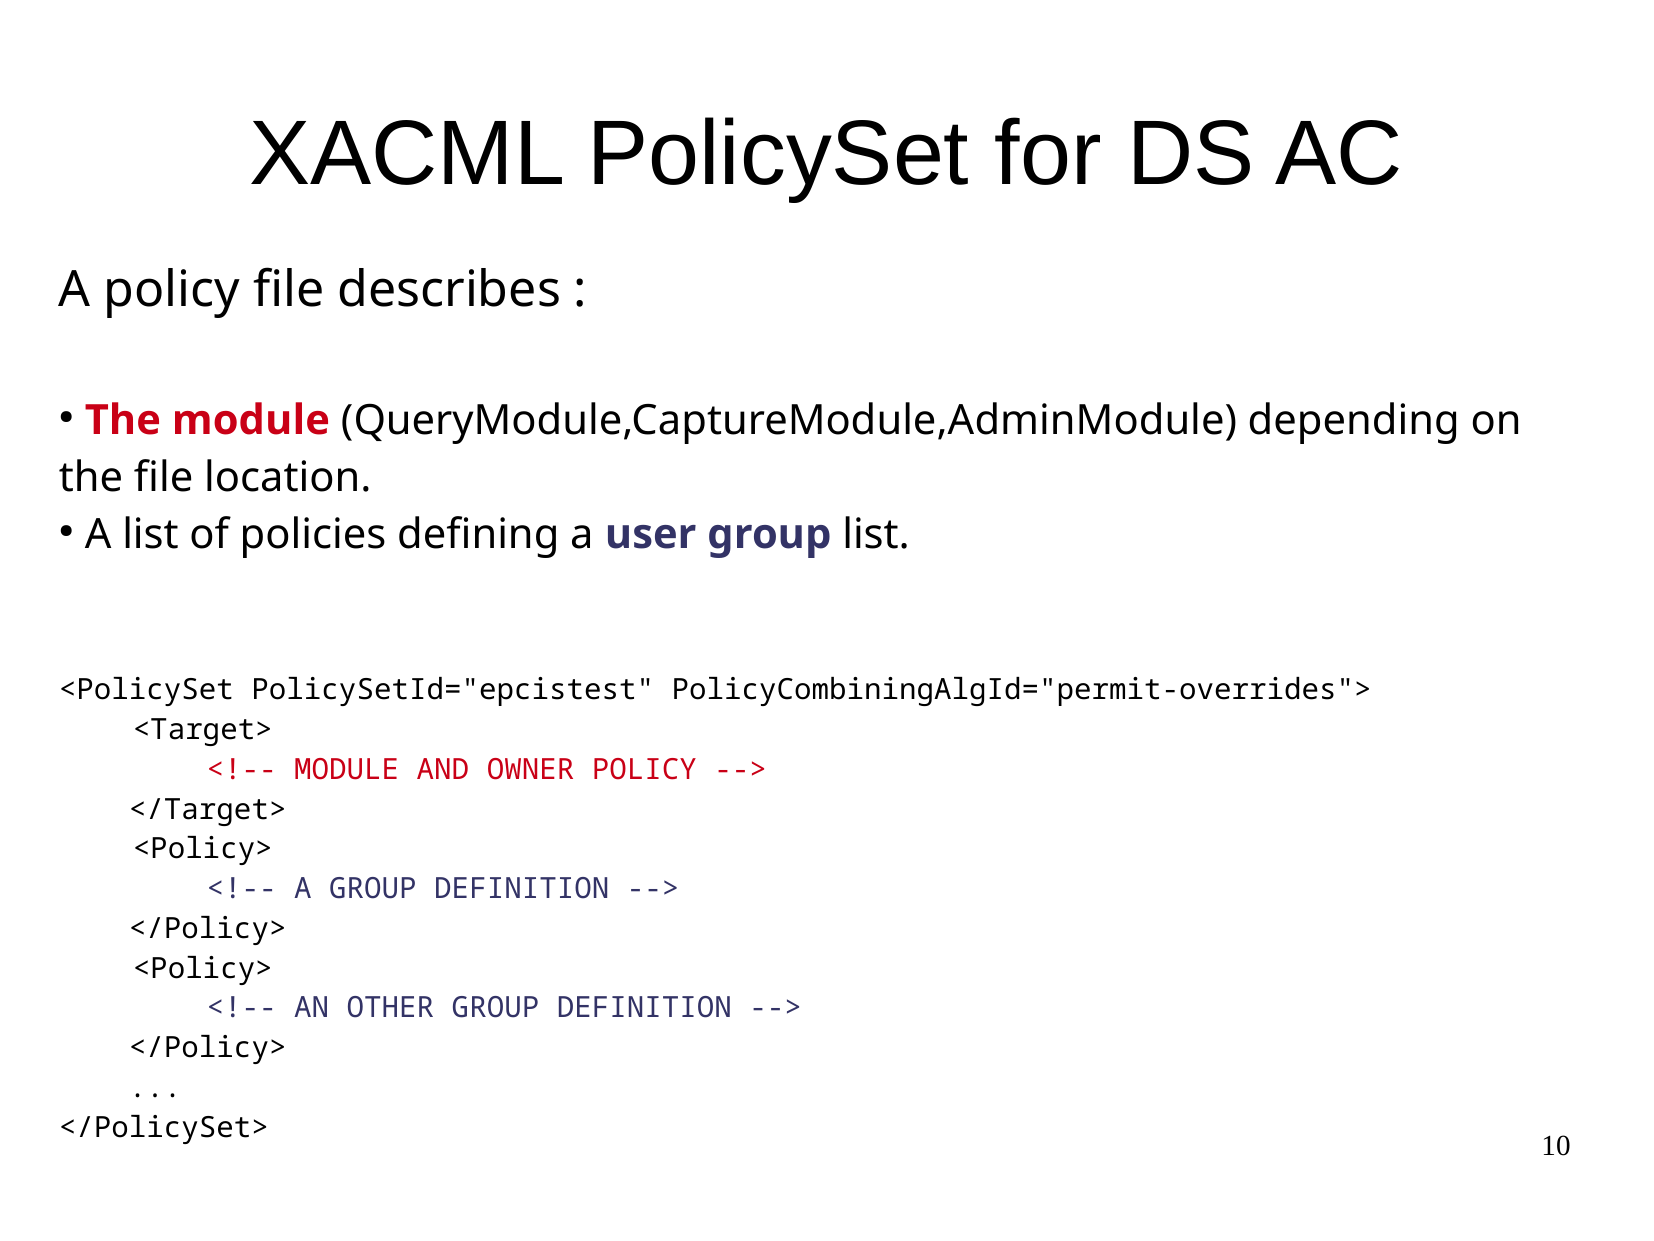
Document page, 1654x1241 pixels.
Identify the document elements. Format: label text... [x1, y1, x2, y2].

subtitle A policy file describes : The module (QueryModule,CaptureModule,AdminModule) depending on the file location. A list of policies defining a user group list. <PolicySet PolicySetId="epcistest" PolicyCombiningAlgId="permit-overrides"> <Target> <!-- MODULE AND OWNER POLICY --> </Target> <Policy> <!-- A GROUP DEFINITION --> </Policy> <Policy> <!-- AN OTHER GROUP DEFINITION --> </Policy> ... </PolicySet> [59, 297, 1595, 1102]
title XACML PolicySet for DS AC [82, 56, 1571, 250]
